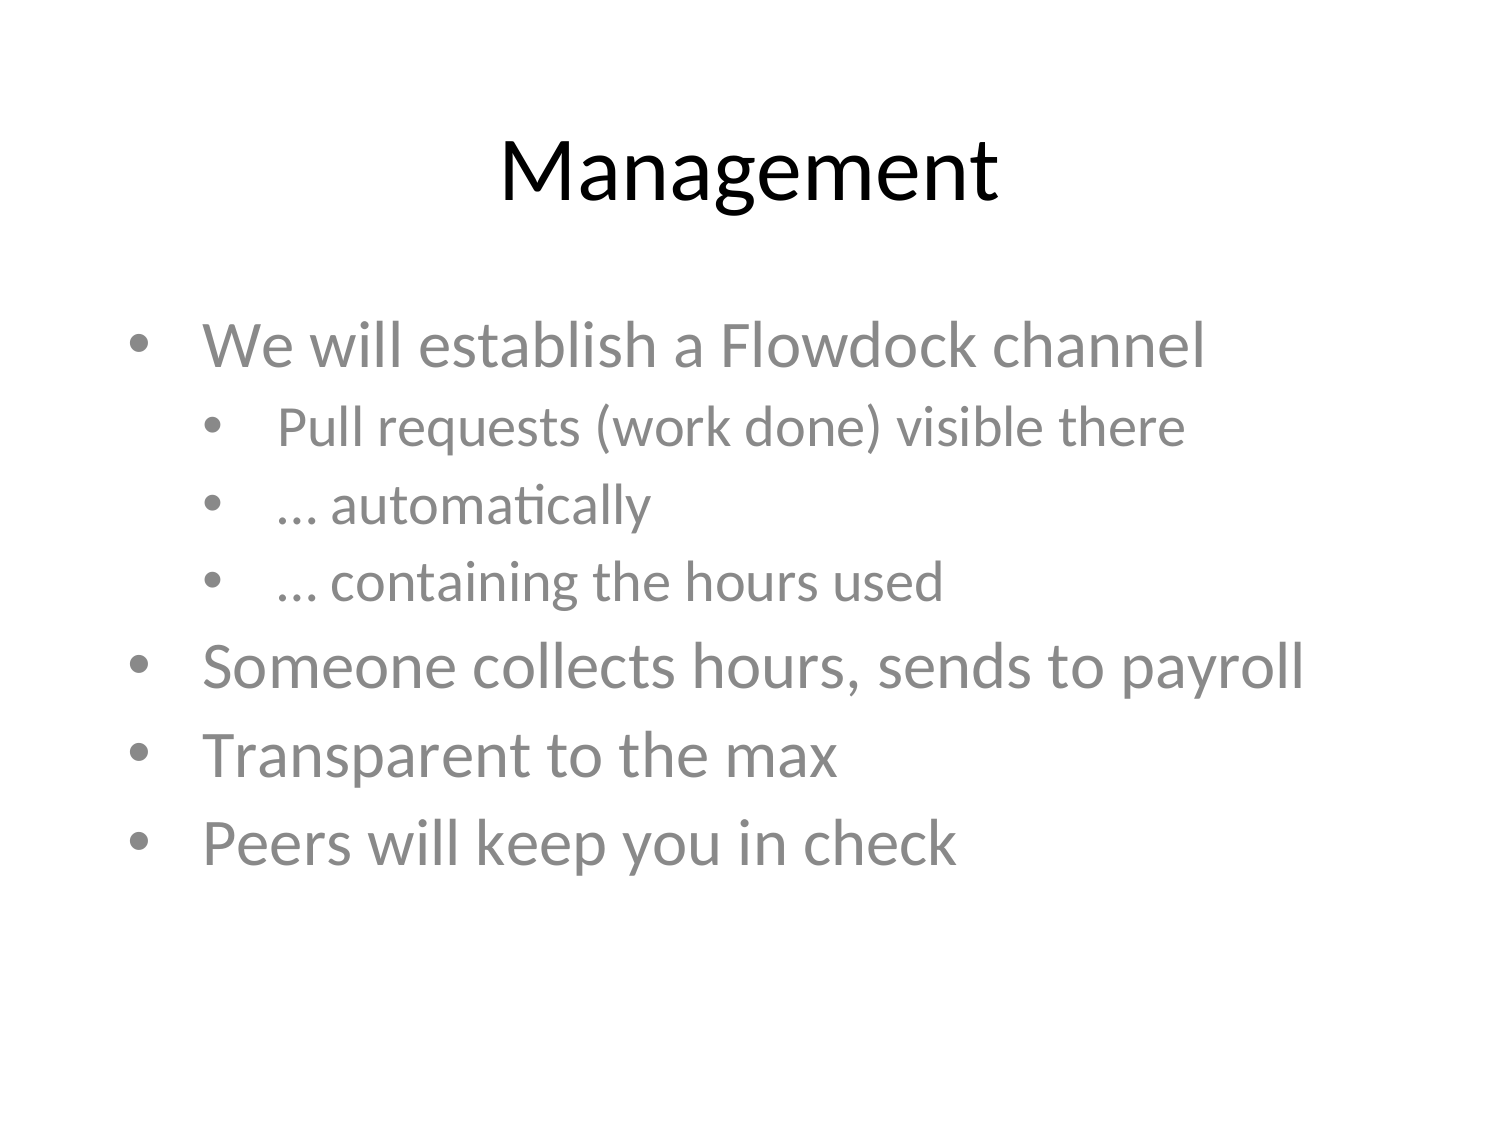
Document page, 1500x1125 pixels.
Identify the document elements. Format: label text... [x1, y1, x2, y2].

title Management [112, 42, 1388, 284]
text_box We will establish a Flowdock channel Pull requests (work done) visible there … automatically … containing the hours used Someone collects hours, sends to payroll Transparent to the max Peers will keep you in check [112, 302, 1377, 925]
